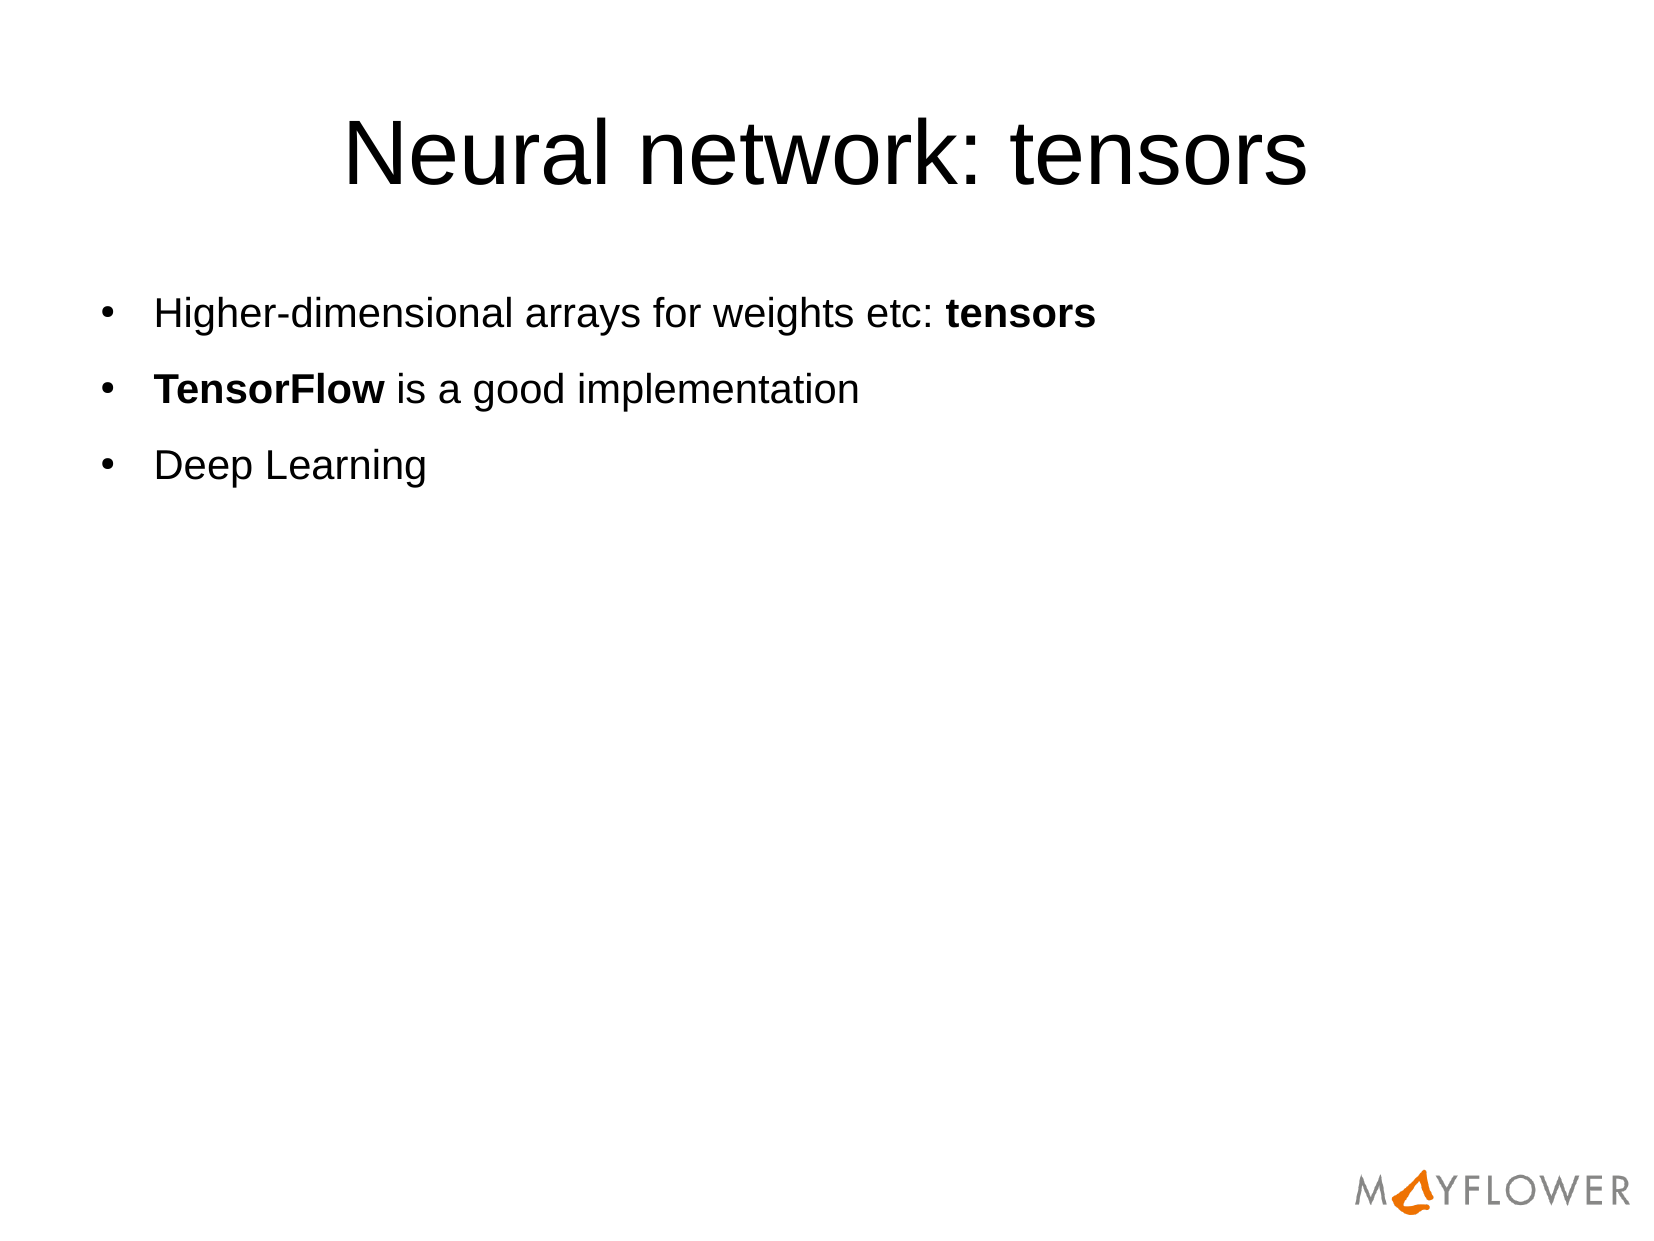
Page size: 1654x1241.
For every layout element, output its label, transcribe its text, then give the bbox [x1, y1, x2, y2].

title Neural network: tensors [82, 49, 1571, 257]
picture [1355, 1169, 1630, 1215]
list Higher-dimensional arrays for weights etc: tensors TensorFlow is a good implementation Deep Learning [82, 290, 1571, 1010]
